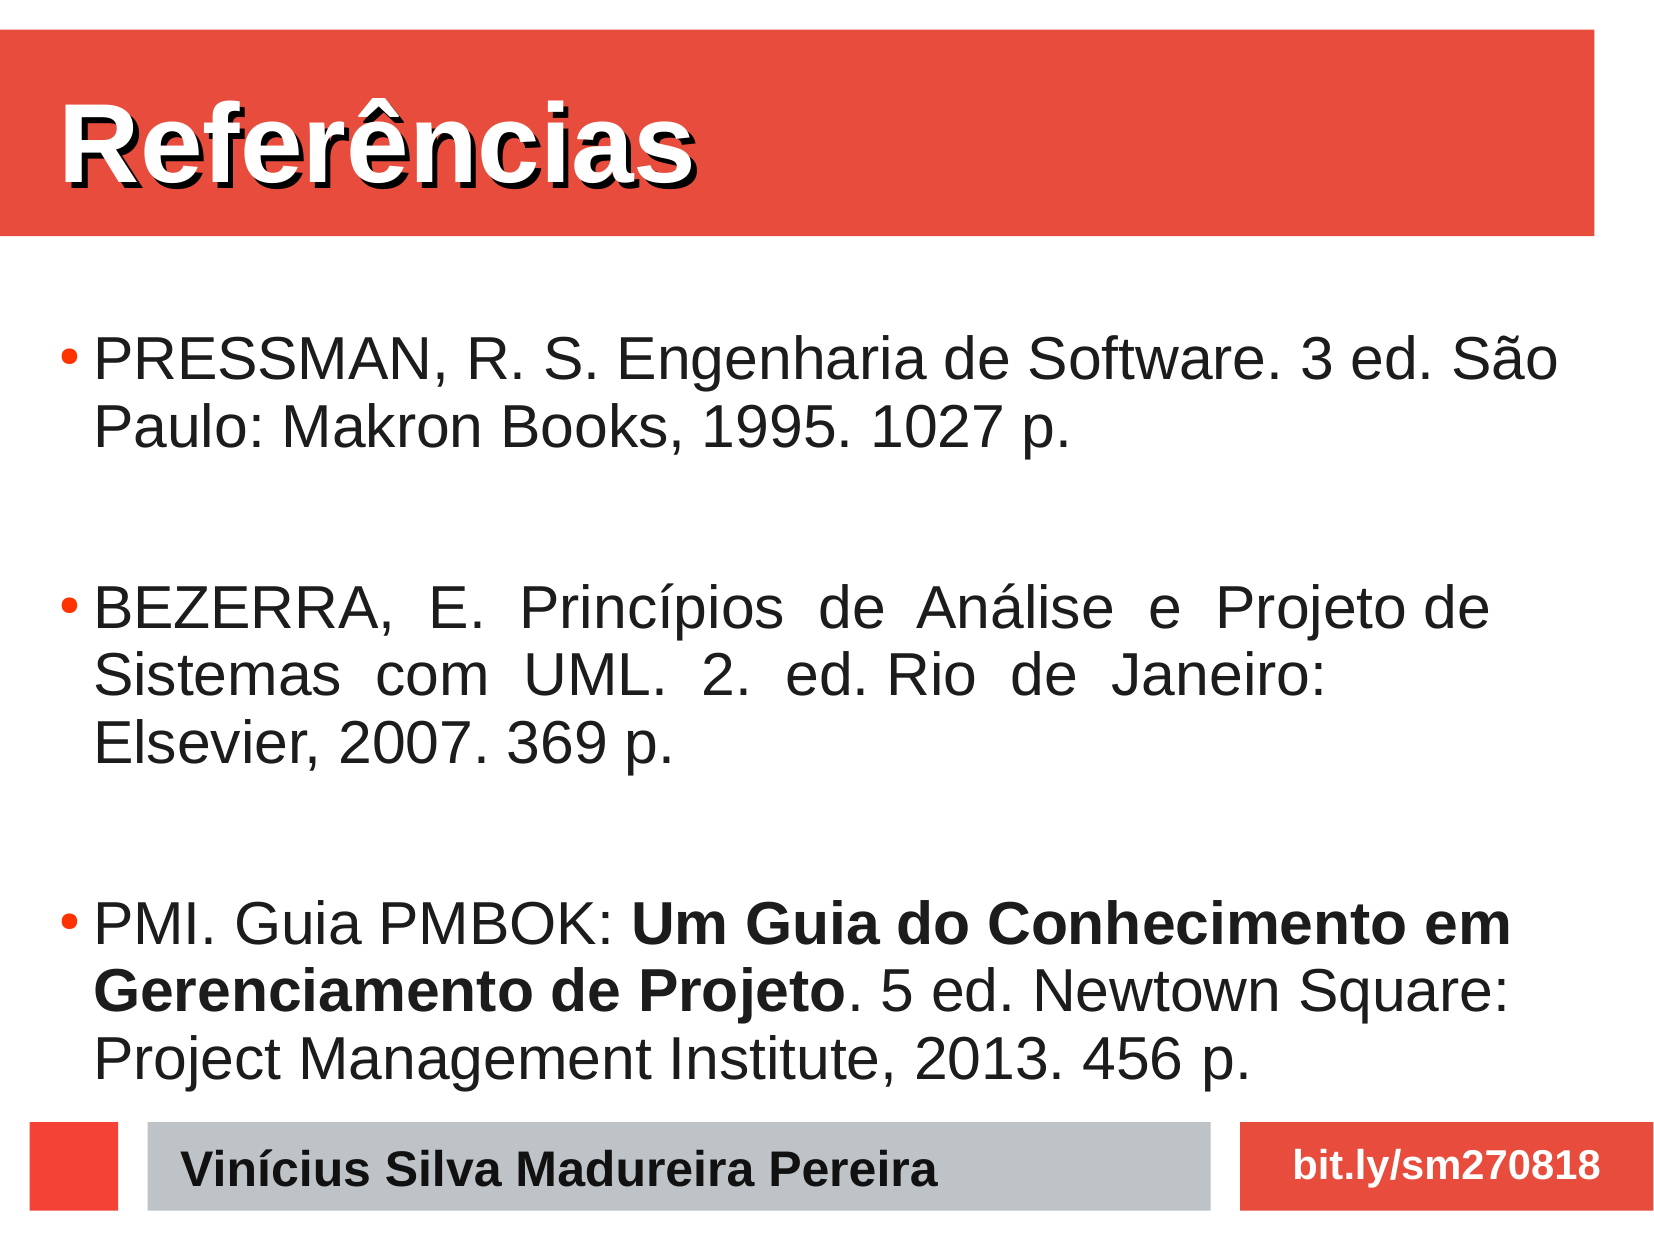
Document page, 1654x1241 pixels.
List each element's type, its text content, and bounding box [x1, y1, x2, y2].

text_box Vinícius Silva Madureira Pereira [165, 1133, 1170, 1205]
text_box bit.ly/sm270818 [1228, 1134, 1654, 1205]
title Referências [59, 59, 1595, 207]
list PRESSMAN, R. S. Engenharia de Software. 3 ed. São Paulo: Makron Books, 1995. 1027 p. BEZERRA, E. Princípios de Análise e Projeto de Sistemas com UML. 2. ed. Rio de Janeiro: Elsevier, 2007. 369 p. PMI. Guia PMBOK: Um Guia do Conhecimento em Gerenciamento de Projeto. 5 ed. Newtown Square: Project Management Institute, 2013. 456 p. [59, 324, 1565, 1093]
